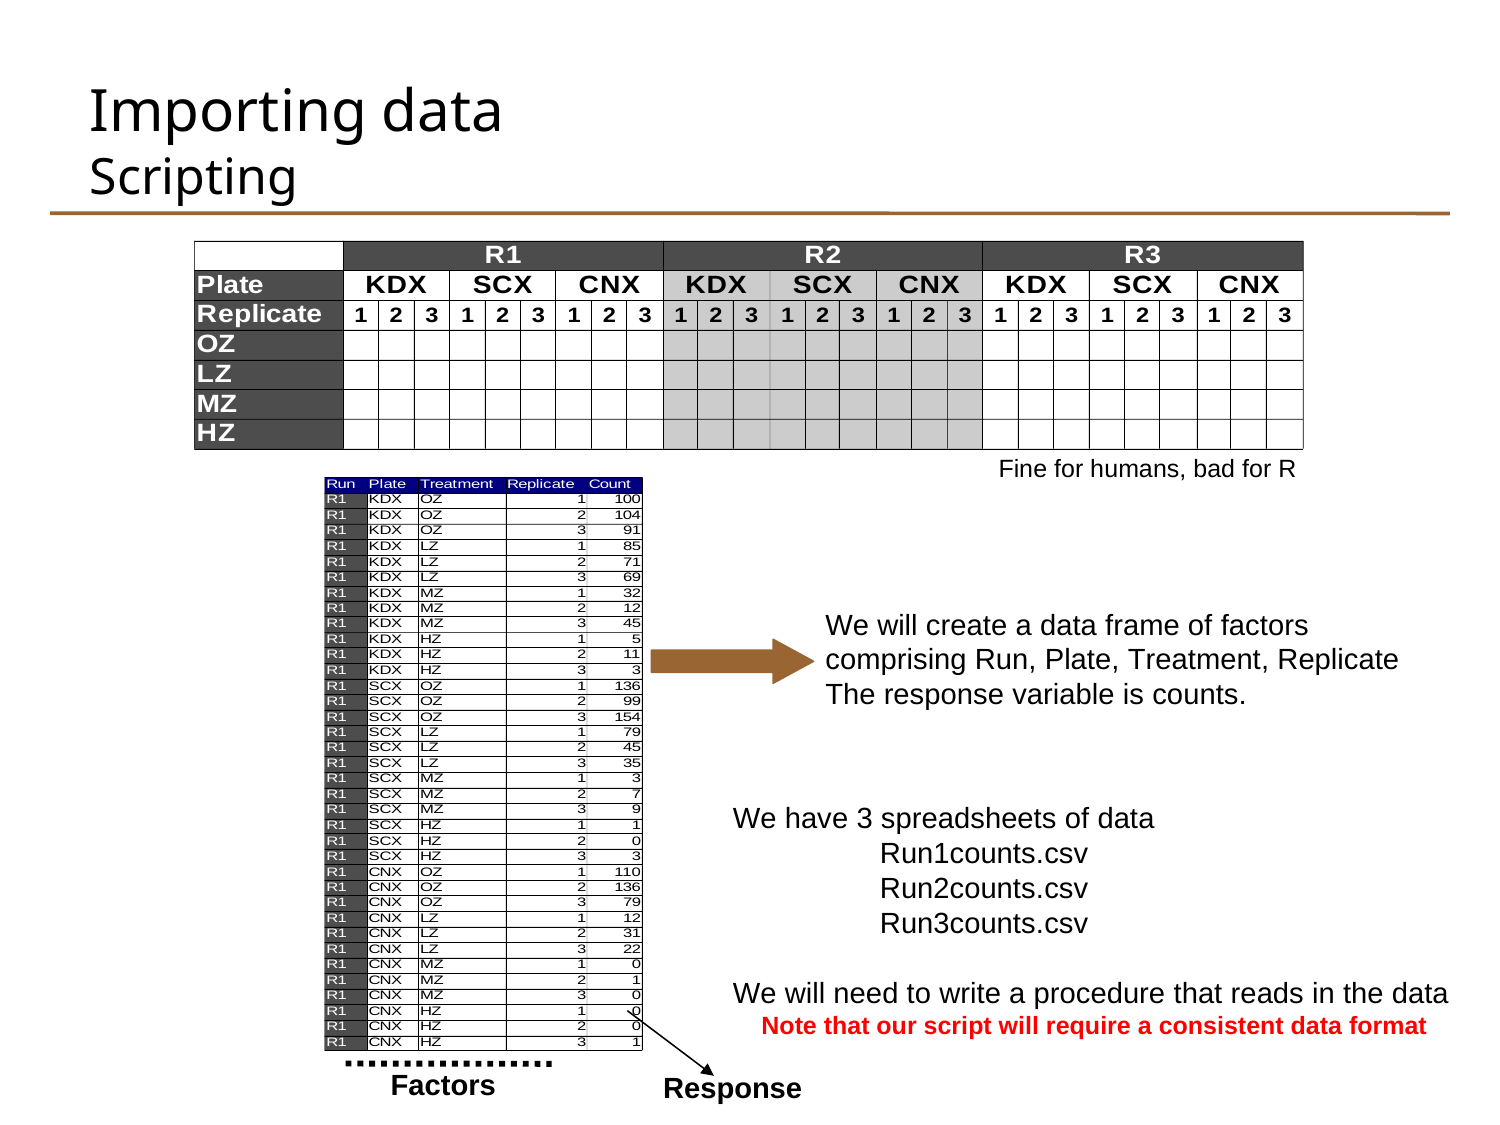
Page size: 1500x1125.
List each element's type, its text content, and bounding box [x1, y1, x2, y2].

text_box Fine for humans, bad for R [983, 445, 1313, 491]
text_box Importing data Scripting [75, 44, 1425, 233]
chart [324, 477, 644, 1054]
chart [194, 240, 1306, 452]
text_box Factors [375, 1059, 512, 1109]
text_box [651, 639, 814, 684]
text_box We have 3 spreadsheets of data Run1counts.csv Run2counts.csv Run3counts.csv We will need to write a procedure that reads in the data Note that our script will require a consistent data format [718, 792, 1472, 1017]
text_box We will create a data frame of factors comprising Run, Plate, Treatment, Replicate The response variable is counts. [810, 598, 1441, 747]
text_box Response [648, 1061, 819, 1114]
